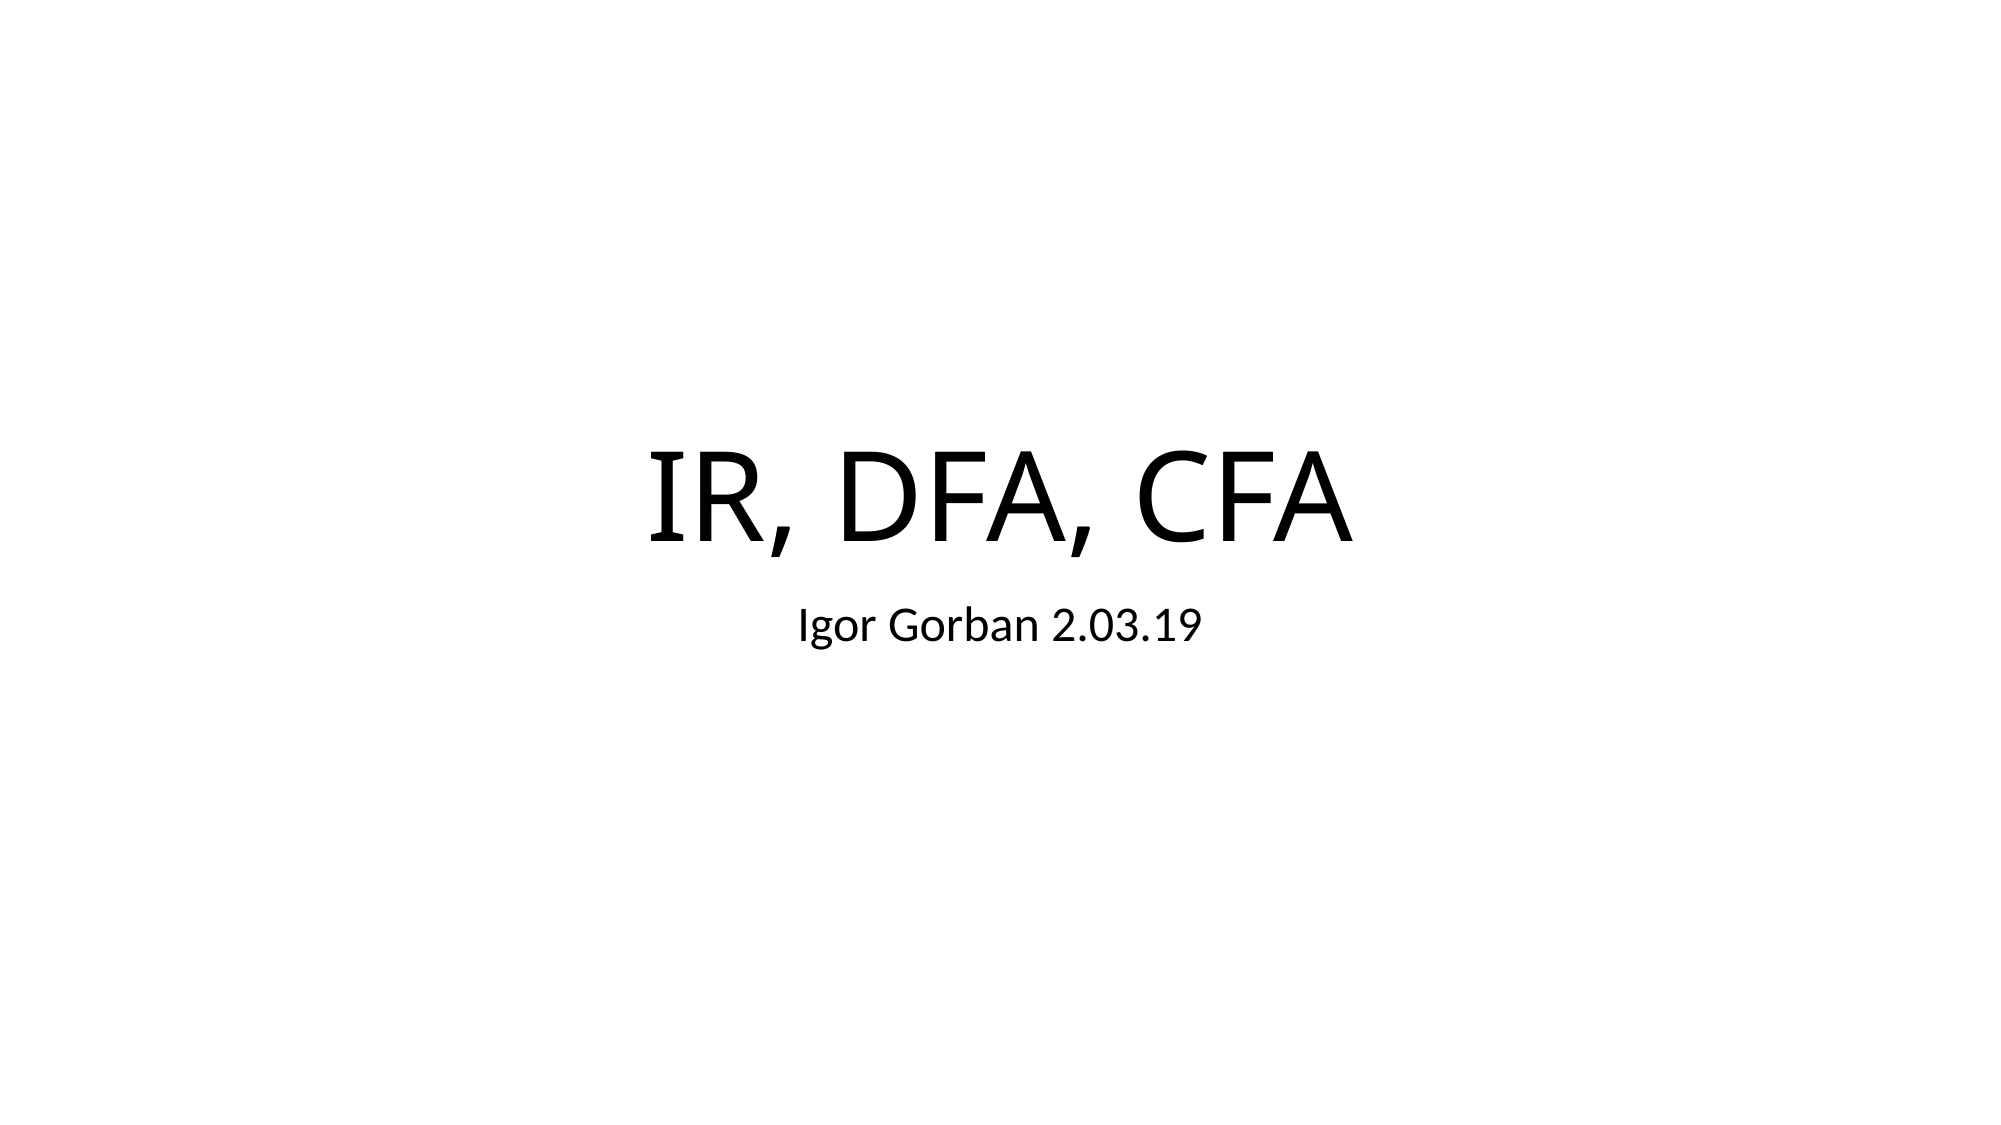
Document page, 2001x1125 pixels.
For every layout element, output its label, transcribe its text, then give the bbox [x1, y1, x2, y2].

subtitle Igor Gorban 2.03.19 [249, 590, 1750, 863]
title IR, DFA, CFA [249, 184, 1750, 576]
